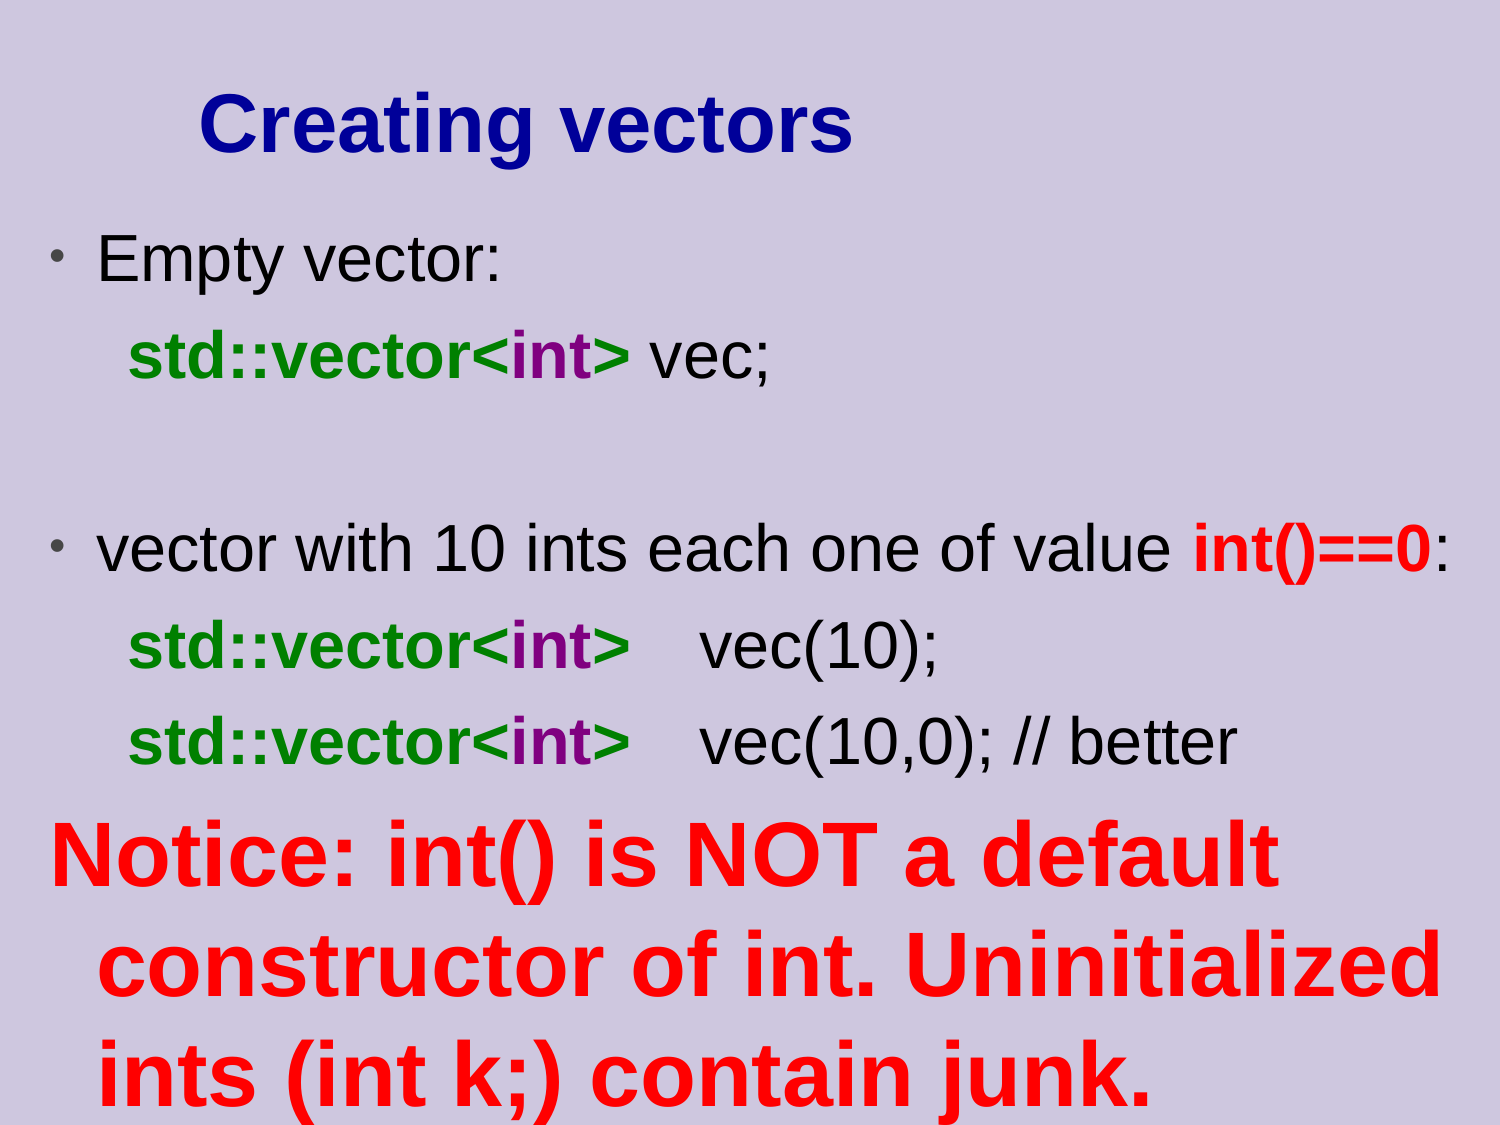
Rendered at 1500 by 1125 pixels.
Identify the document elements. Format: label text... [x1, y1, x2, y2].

list Empty vector: std::vector<int> vec; vector with 10 ints each one of value int()==0: std::vector<int> vec(10); std::vector<int> vec(10,0); // better Notice: int() is NOT a default constructor of int. Uninitialized ints (int k;) contain junk. [49, 215, 1468, 1072]
title Creating vectors [198, 32, 1468, 206]
